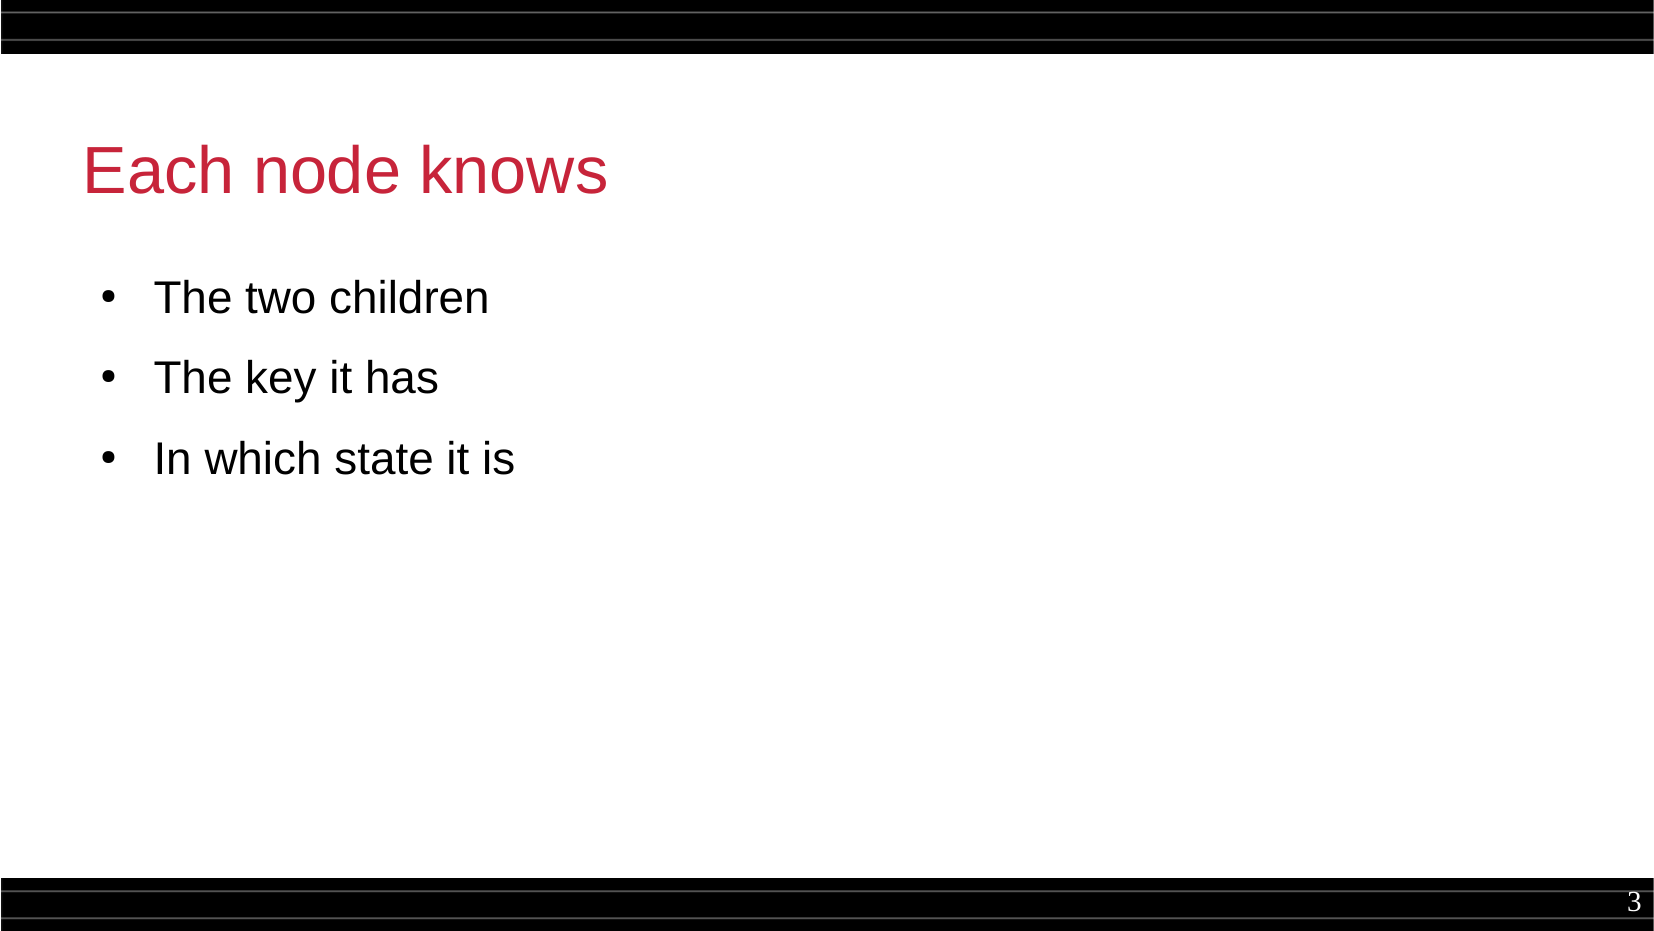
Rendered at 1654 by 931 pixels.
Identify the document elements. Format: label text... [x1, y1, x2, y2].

picture [1, 0, 1654, 54]
title Each node knows [82, 92, 1571, 249]
list The two children The key it has In which state it is [82, 271, 1571, 758]
picture [1, 878, 1654, 931]
